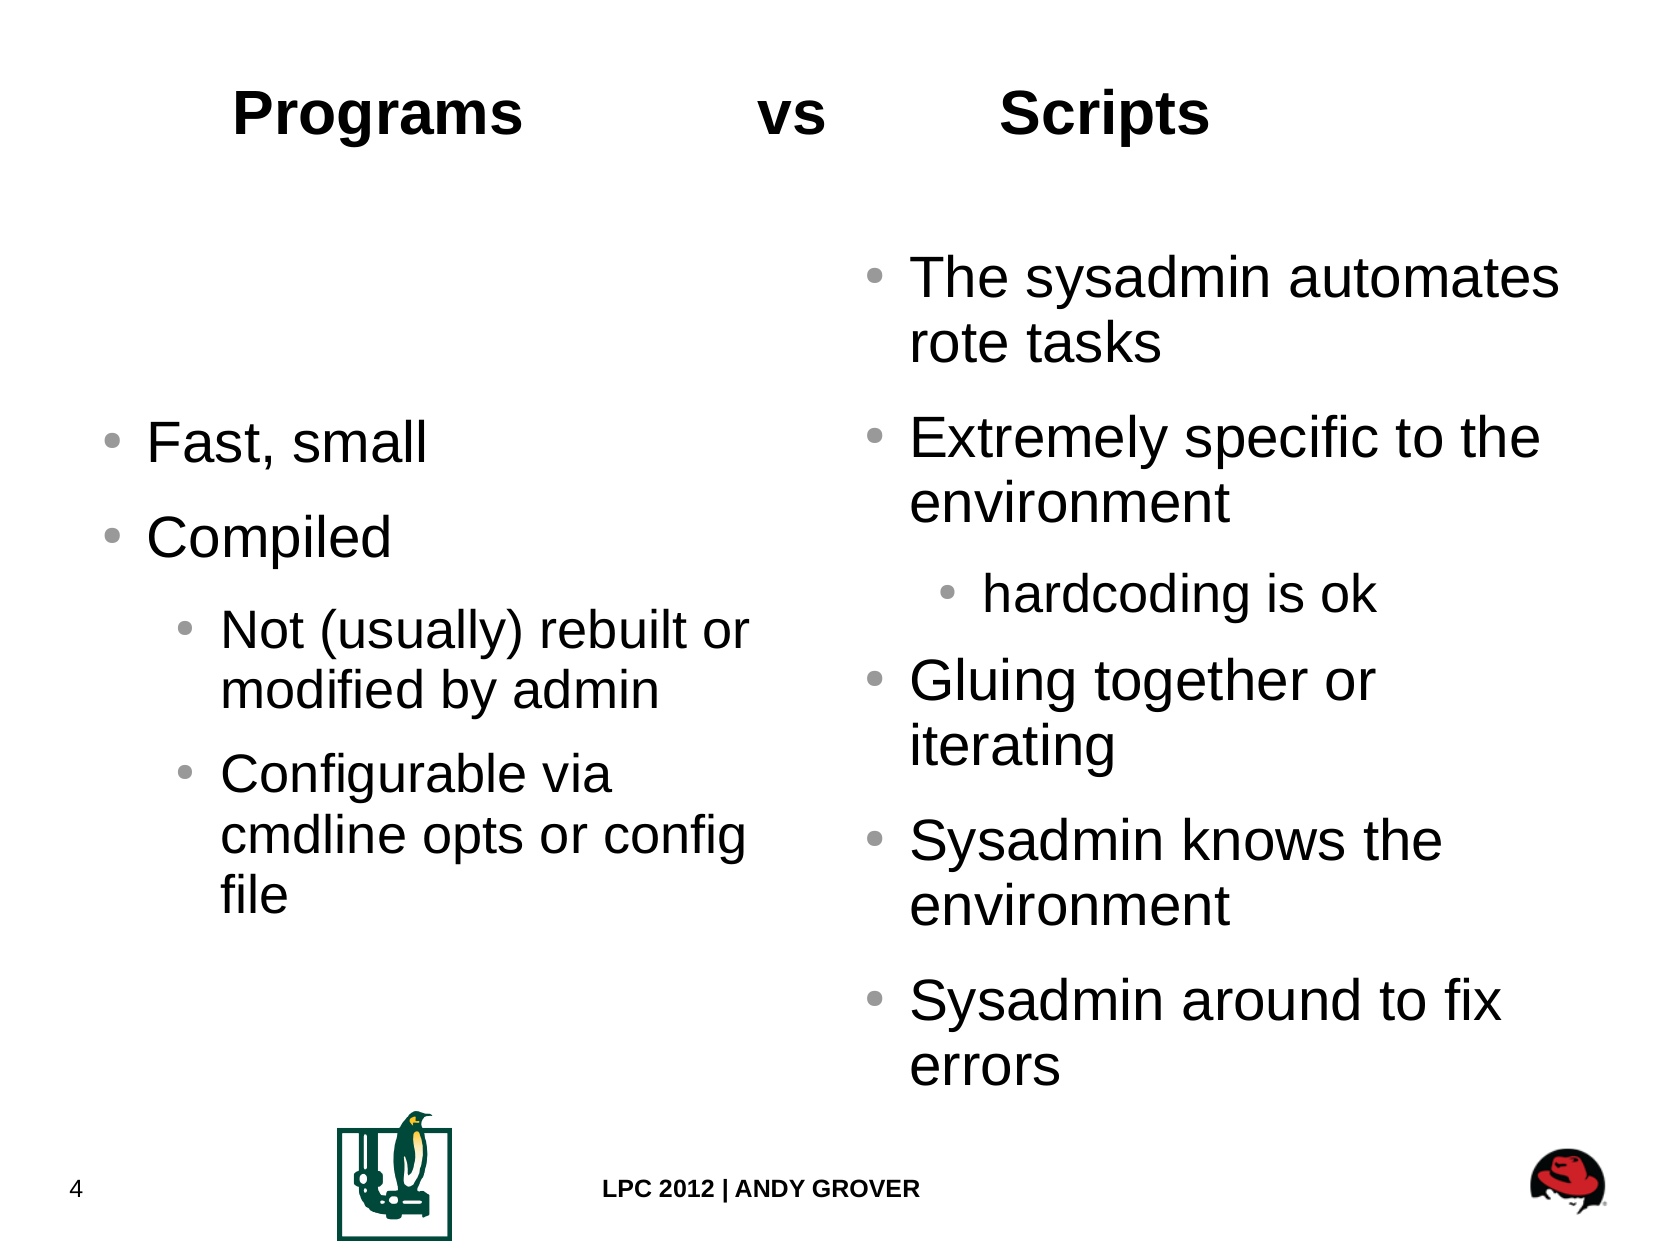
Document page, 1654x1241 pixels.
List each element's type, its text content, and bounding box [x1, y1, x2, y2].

picture [337, 1111, 452, 1241]
list Fast, small Compiled Not (usually) rebuilt or modified by admin Configurable via cmdline opts or config file [86, 410, 814, 926]
picture [1529, 1146, 1613, 1224]
list The sysadmin automates rote tasks Extremely specific to the environment hardcoding is ok Gluing together or iterating Sysadmin knows the environment Sysadmin around to fix errors [849, 244, 1576, 1098]
title Programs vs Scripts [82, 37, 1576, 188]
